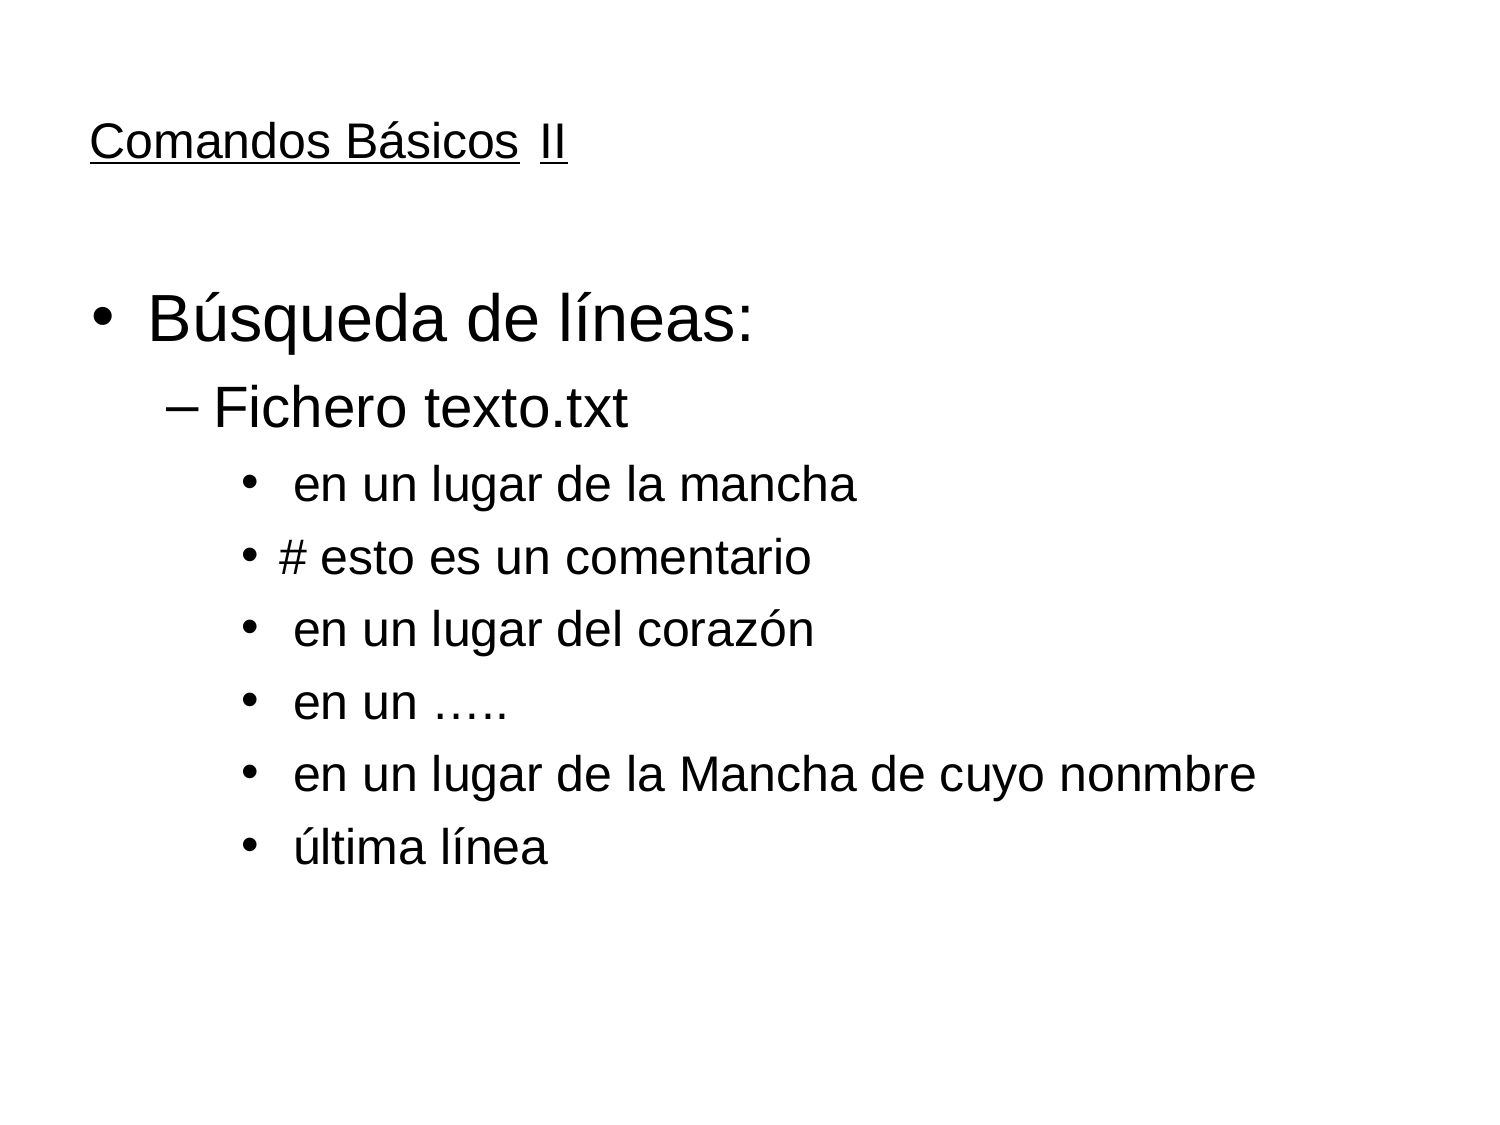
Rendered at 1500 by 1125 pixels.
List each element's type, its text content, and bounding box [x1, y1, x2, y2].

title Comandos Básicos II [75, 45, 1426, 233]
list Búsqueda de líneas: Fichero texto.txt en un lugar de la mancha # esto es un comentario en un lugar del corazón en un ….. en un lugar de la Mancha de cuyo nonmbre última línea [76, 267, 1427, 1010]
